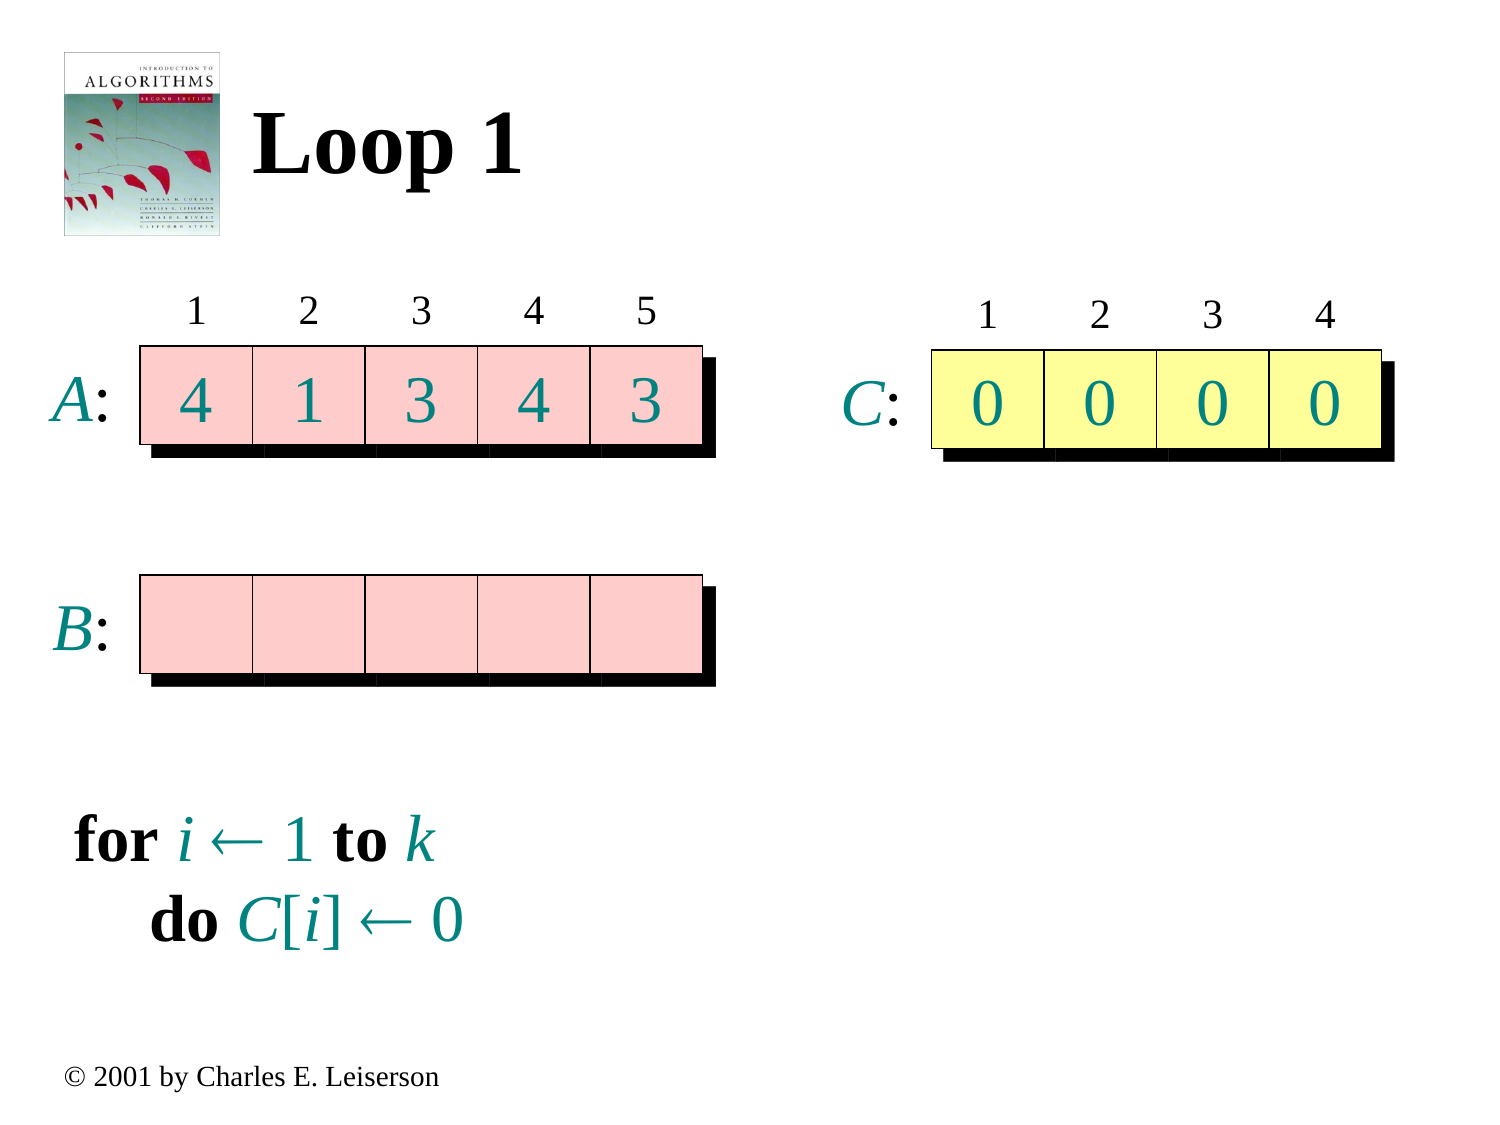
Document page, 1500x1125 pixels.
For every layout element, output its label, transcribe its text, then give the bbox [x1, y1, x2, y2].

text_box 4 [1300, 278, 1351, 345]
text_box C: [825, 351, 918, 447]
text_box 5 [621, 275, 672, 341]
text_box [140, 574, 703, 674]
text_box 2 [283, 275, 335, 341]
text_box 4 [140, 346, 252, 445]
text_box for i  1 to k do C[i]  0 [59, 787, 1441, 963]
text_box 0 [931, 349, 1043, 449]
text_box 4 [477, 346, 590, 445]
text_box 1 [252, 346, 365, 445]
text_box 3 [590, 346, 703, 445]
text_box 4 [508, 275, 560, 341]
text_box 3 [396, 275, 447, 341]
text_box A: [37, 347, 127, 444]
text_box B: [37, 576, 127, 672]
text_box 2 [1075, 278, 1126, 345]
title Loop 1 [237, 49, 1475, 238]
text_box 3 [365, 346, 477, 445]
picture [64, 52, 220, 236]
text_box 1 [962, 278, 1014, 345]
text_box 0 [1156, 349, 1268, 449]
text_box 3 [1187, 278, 1239, 345]
text_box 1 [171, 275, 222, 341]
text_box 0 [1043, 349, 1156, 449]
text_box 0 [1268, 349, 1382, 449]
